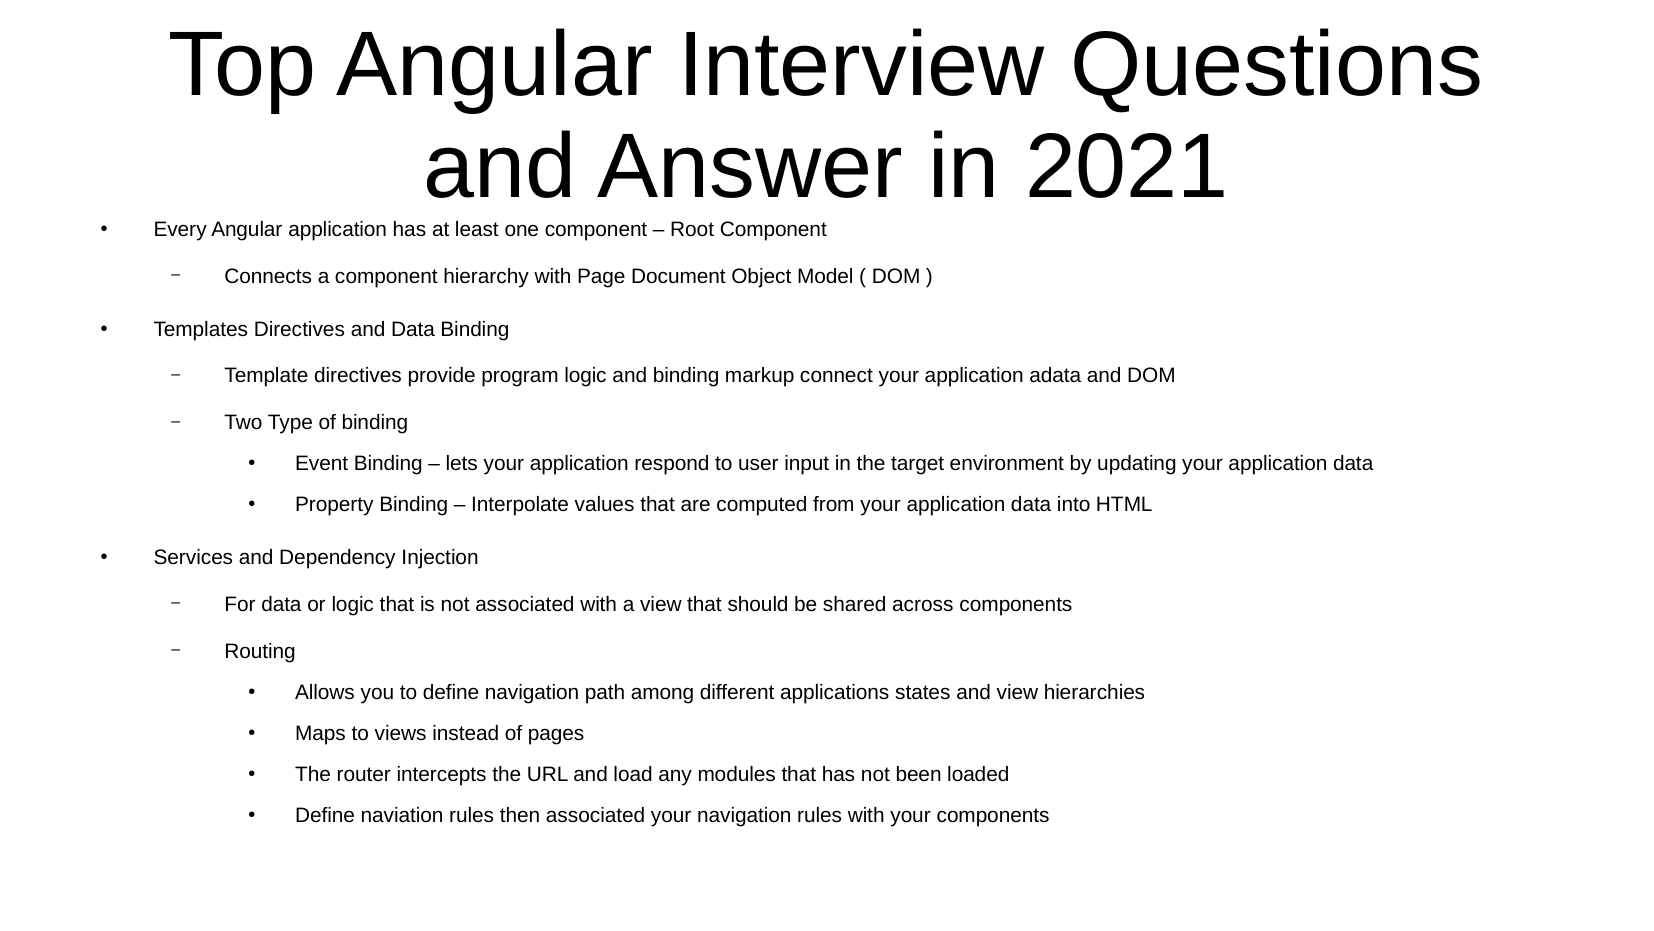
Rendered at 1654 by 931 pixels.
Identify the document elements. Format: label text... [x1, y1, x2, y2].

list Every Angular application has at least one component – Root Component Connects a component hierarchy with Page Document Object Model ( DOM ) Templates Directives and Data Binding Template directives provide program logic and binding markup connect your application adata and DOM Two Type of binding Event Binding – lets your application respond to user input in the target environment by updating your application data Property Binding – Interpolate values that are computed from your application data into HTML Services and Dependency Injection For data or logic that is not associated with a view that should be shared across components Routing Allows you to define navigation path among different applications states and view hierarchies Maps to views instead of pages The router intercepts the URL and load any modules that has not been loaded Define naviation rules then associated your navigation rules with your components [82, 217, 1636, 916]
title Top Angular Interview Questions and Answer in 2021 [82, 12, 1571, 217]
